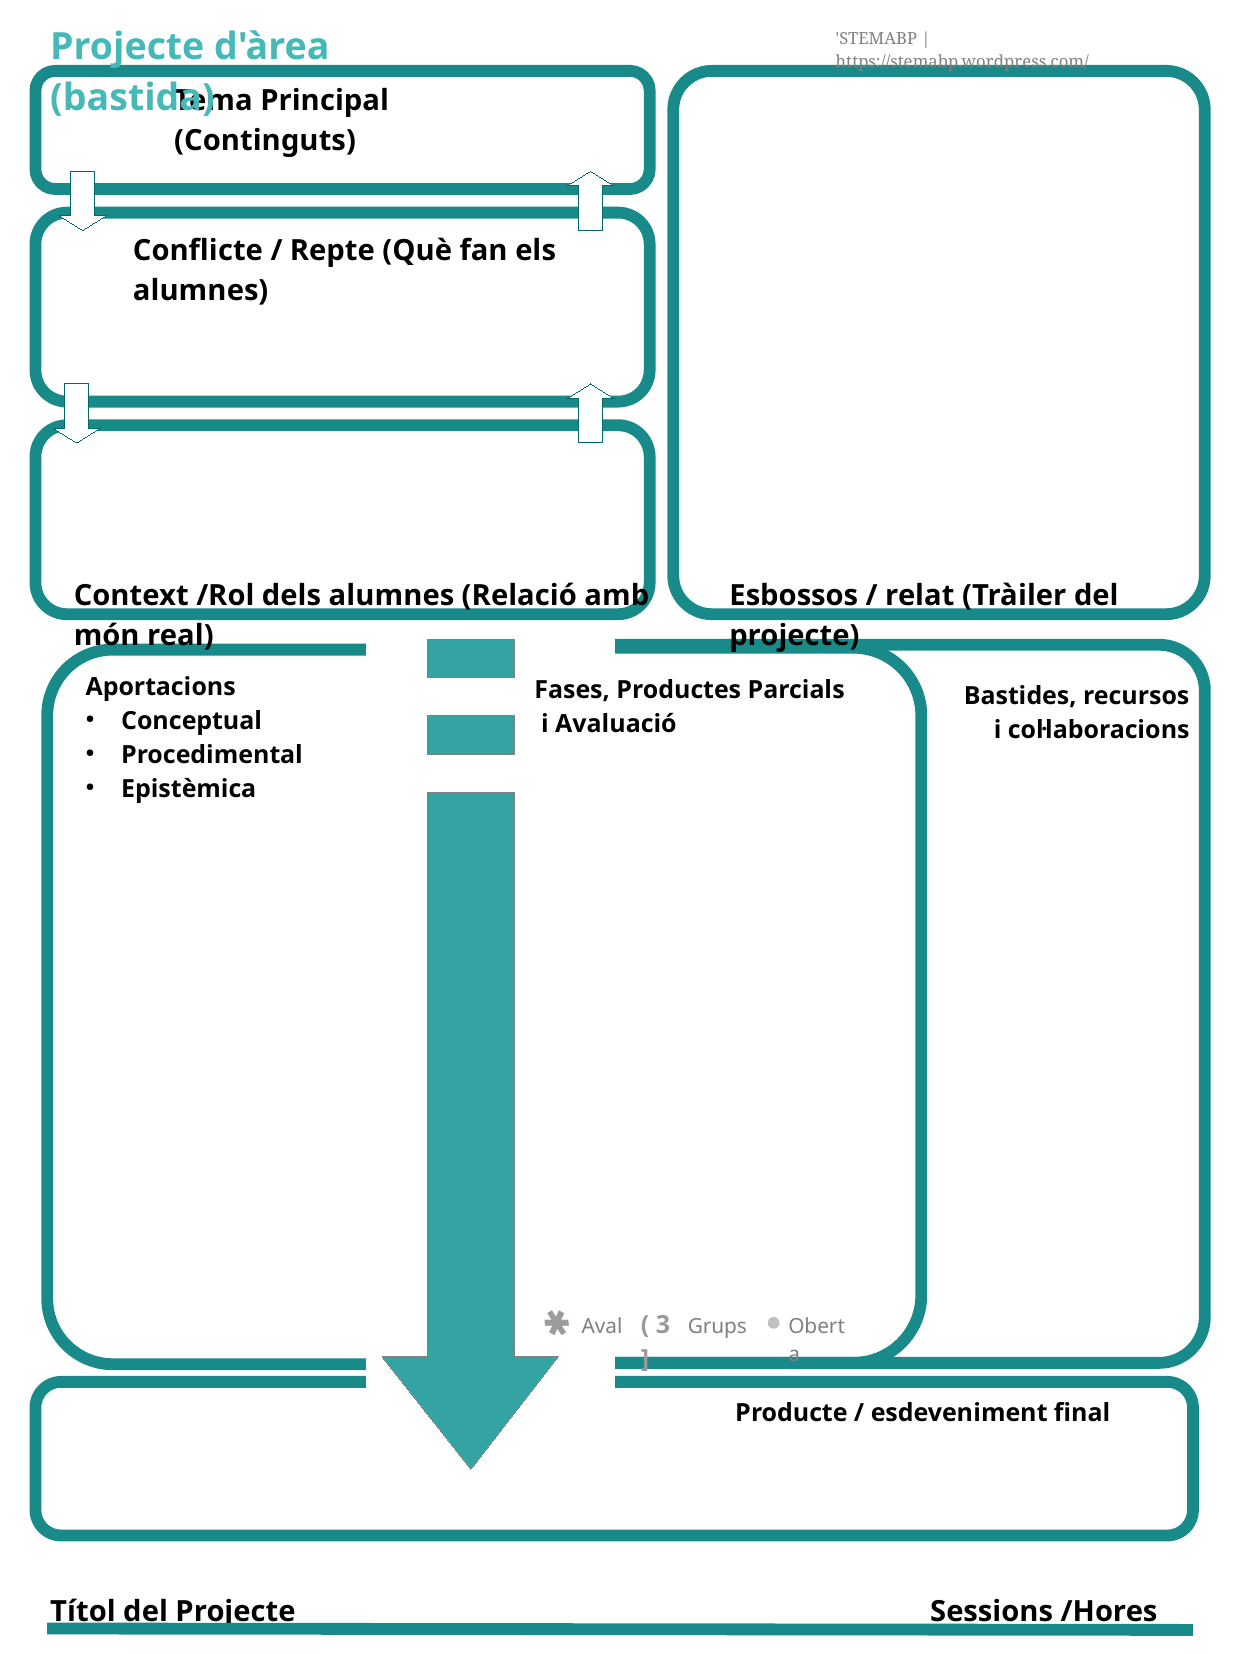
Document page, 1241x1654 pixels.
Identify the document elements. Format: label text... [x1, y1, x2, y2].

text_box Oberta [773, 1303, 869, 1341]
text_box [566, 171, 615, 231]
text_box Context /Rol dels alumnes (Relació amb món real) [59, 566, 721, 613]
text_box [427, 715, 515, 755]
text_box [768, 1317, 773, 1329]
text_box Sessions /Hores [915, 1582, 1199, 1629]
text_box Bastides, recursos i col·laboracions [850, 670, 1205, 739]
text_box Conflicte / Repte (Què fan els alumnes) [118, 221, 615, 268]
text_box Grups [673, 1303, 768, 1341]
text_box ( 3 ] [625, 1299, 697, 1341]
text_box [366, 733, 615, 1470]
text_box [53, 383, 101, 443]
text_box 'STEMABP | https://stemabp.wordpress.com/ [820, 19, 1205, 60]
text_box [59, 171, 107, 231]
text_box Aval [566, 1303, 662, 1341]
picture [543, 1311, 566, 1335]
text_box Títol del Projecte [35, 1582, 532, 1629]
text_box Esbossos / relat (Tràiler del projecte) [721, 566, 1170, 613]
text_box [566, 383, 615, 443]
text_box Tema Principal (Continguts) [159, 77, 550, 119]
text_box Producte / esdeveniment final [720, 1387, 1217, 1430]
text_box Fases, Productes Parcials i Avaluació [519, 664, 1016, 733]
text_box Projecte d'àrea (bastida) [35, 11, 426, 67]
text_box [366, 631, 615, 678]
text_box Aportacions Conceptual Procedimental Epistèmica [70, 661, 567, 783]
